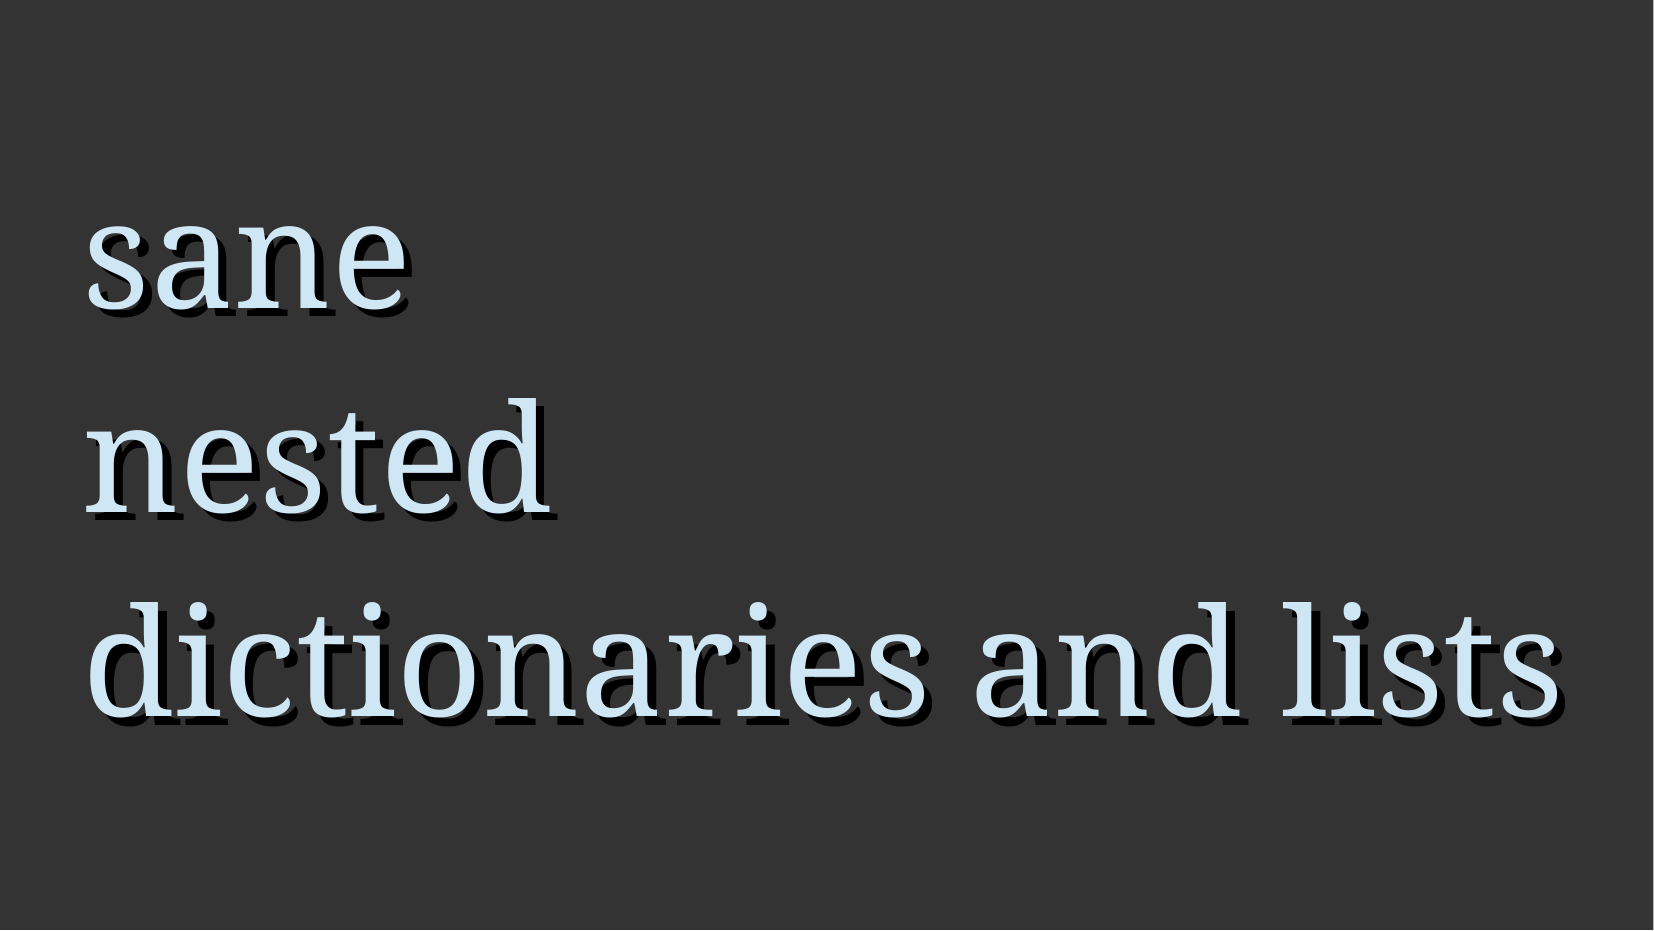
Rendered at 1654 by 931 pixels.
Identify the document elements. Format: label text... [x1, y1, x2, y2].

title sane nested dictionaries and lists [82, 147, 1571, 838]
